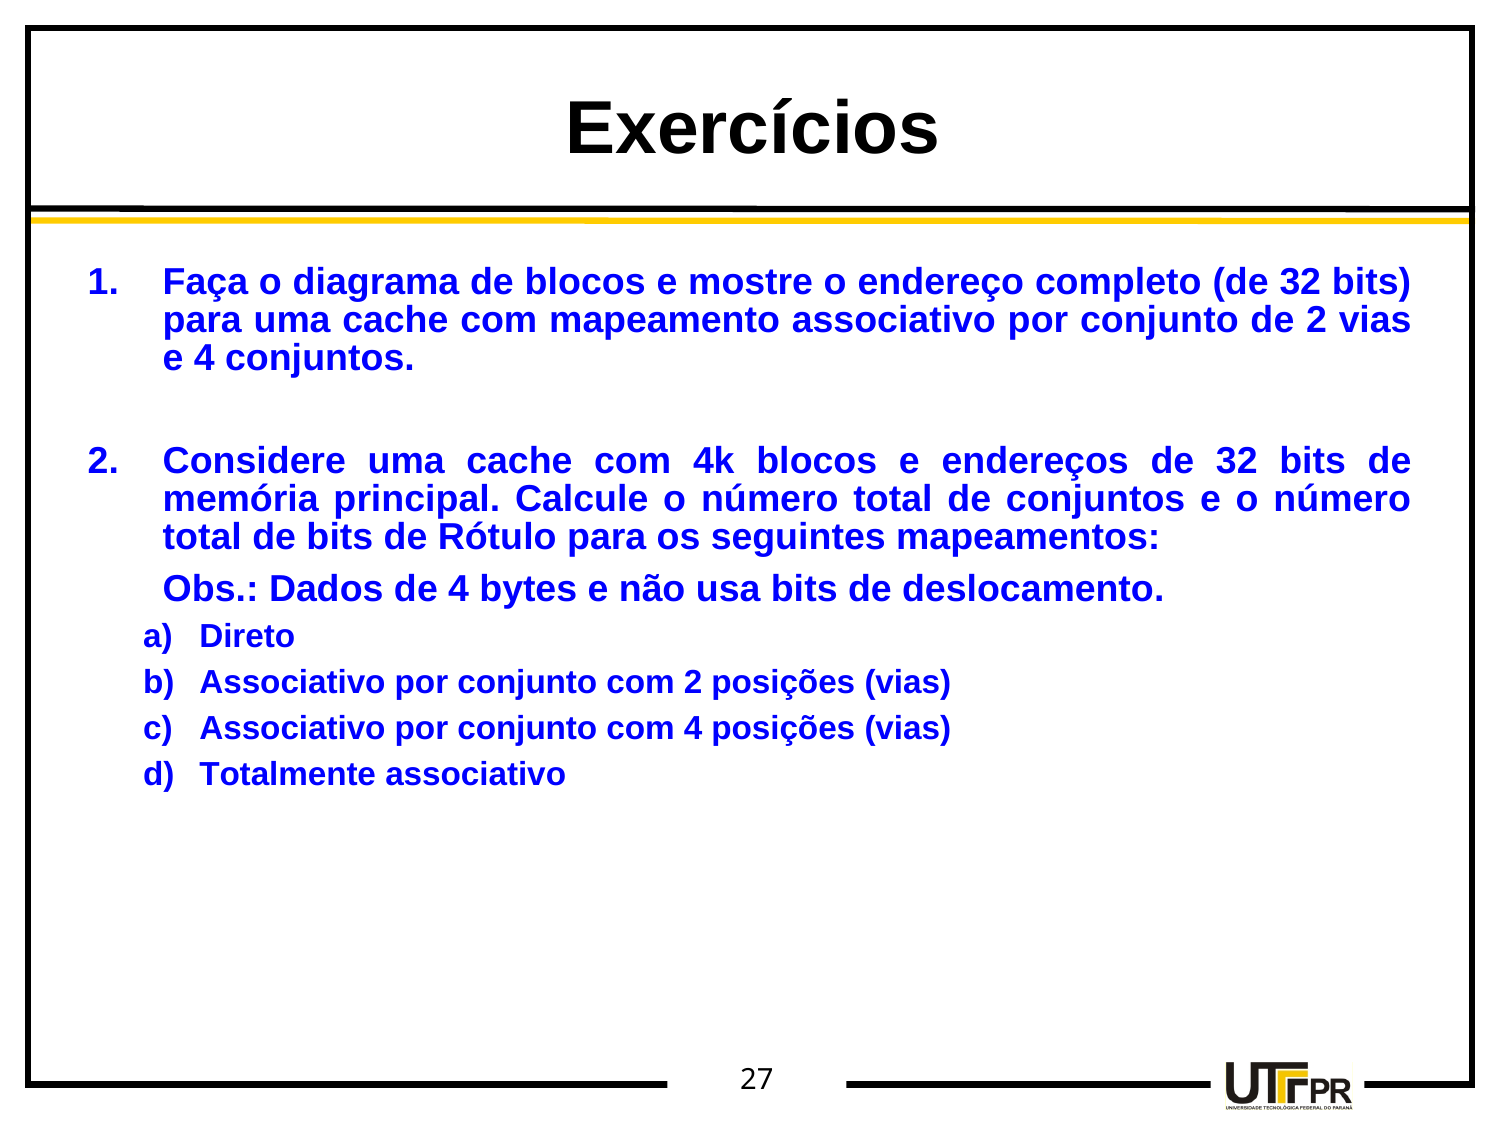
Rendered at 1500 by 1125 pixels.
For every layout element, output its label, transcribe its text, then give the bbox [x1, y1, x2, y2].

title Exercícios [29, 85, 1477, 180]
list Faça o diagrama de blocos e mostre o endereço completo (de 32 bits) para uma cache com mapeamento associativo por conjunto de 2 vias e 4 conjuntos. Considere uma cache com 4k blocos e endereços de 32 bits de memória principal. Calcule o número total de conjuntos e o número total de bits de Rótulo para os seguintes mapeamentos: Obs.: Dados de 4 bytes e não usa bits de deslocamento. Direto Associativo por conjunto com 2 posições (vias) Associativo por conjunto com 4 posições (vias) Totalmente associativo [72, 257, 1428, 1027]
picture [1225, 1062, 1353, 1110]
